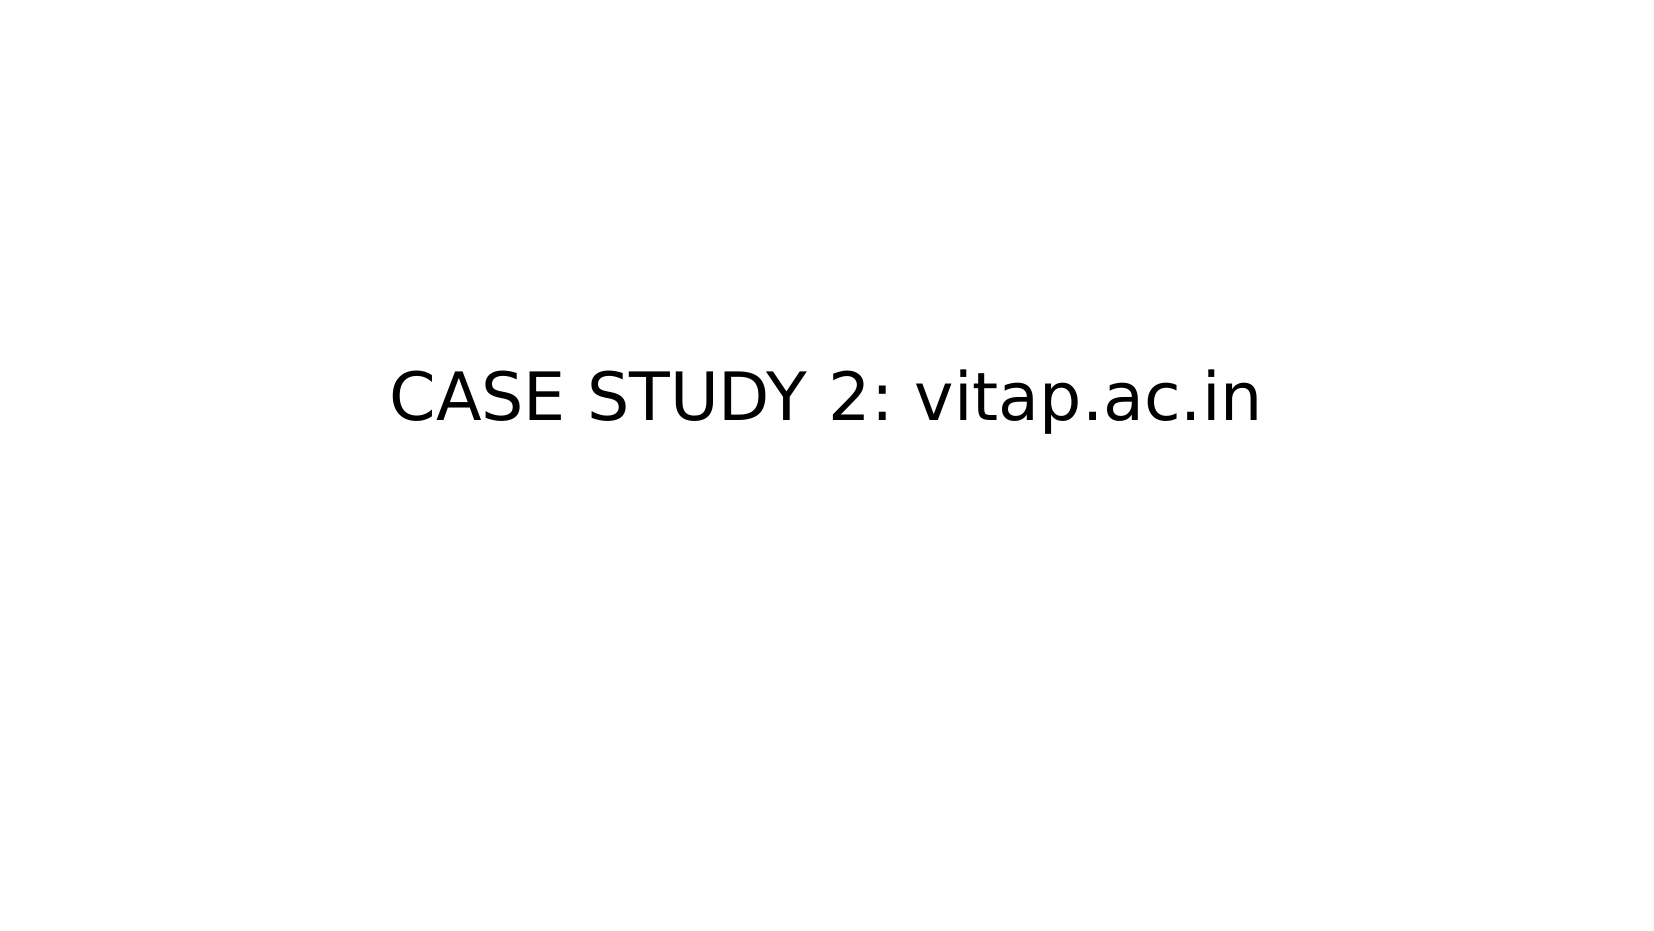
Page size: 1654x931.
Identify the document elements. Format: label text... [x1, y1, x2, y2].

subtitle CASE STUDY 2: vitap.ac.in [82, 37, 1571, 757]
